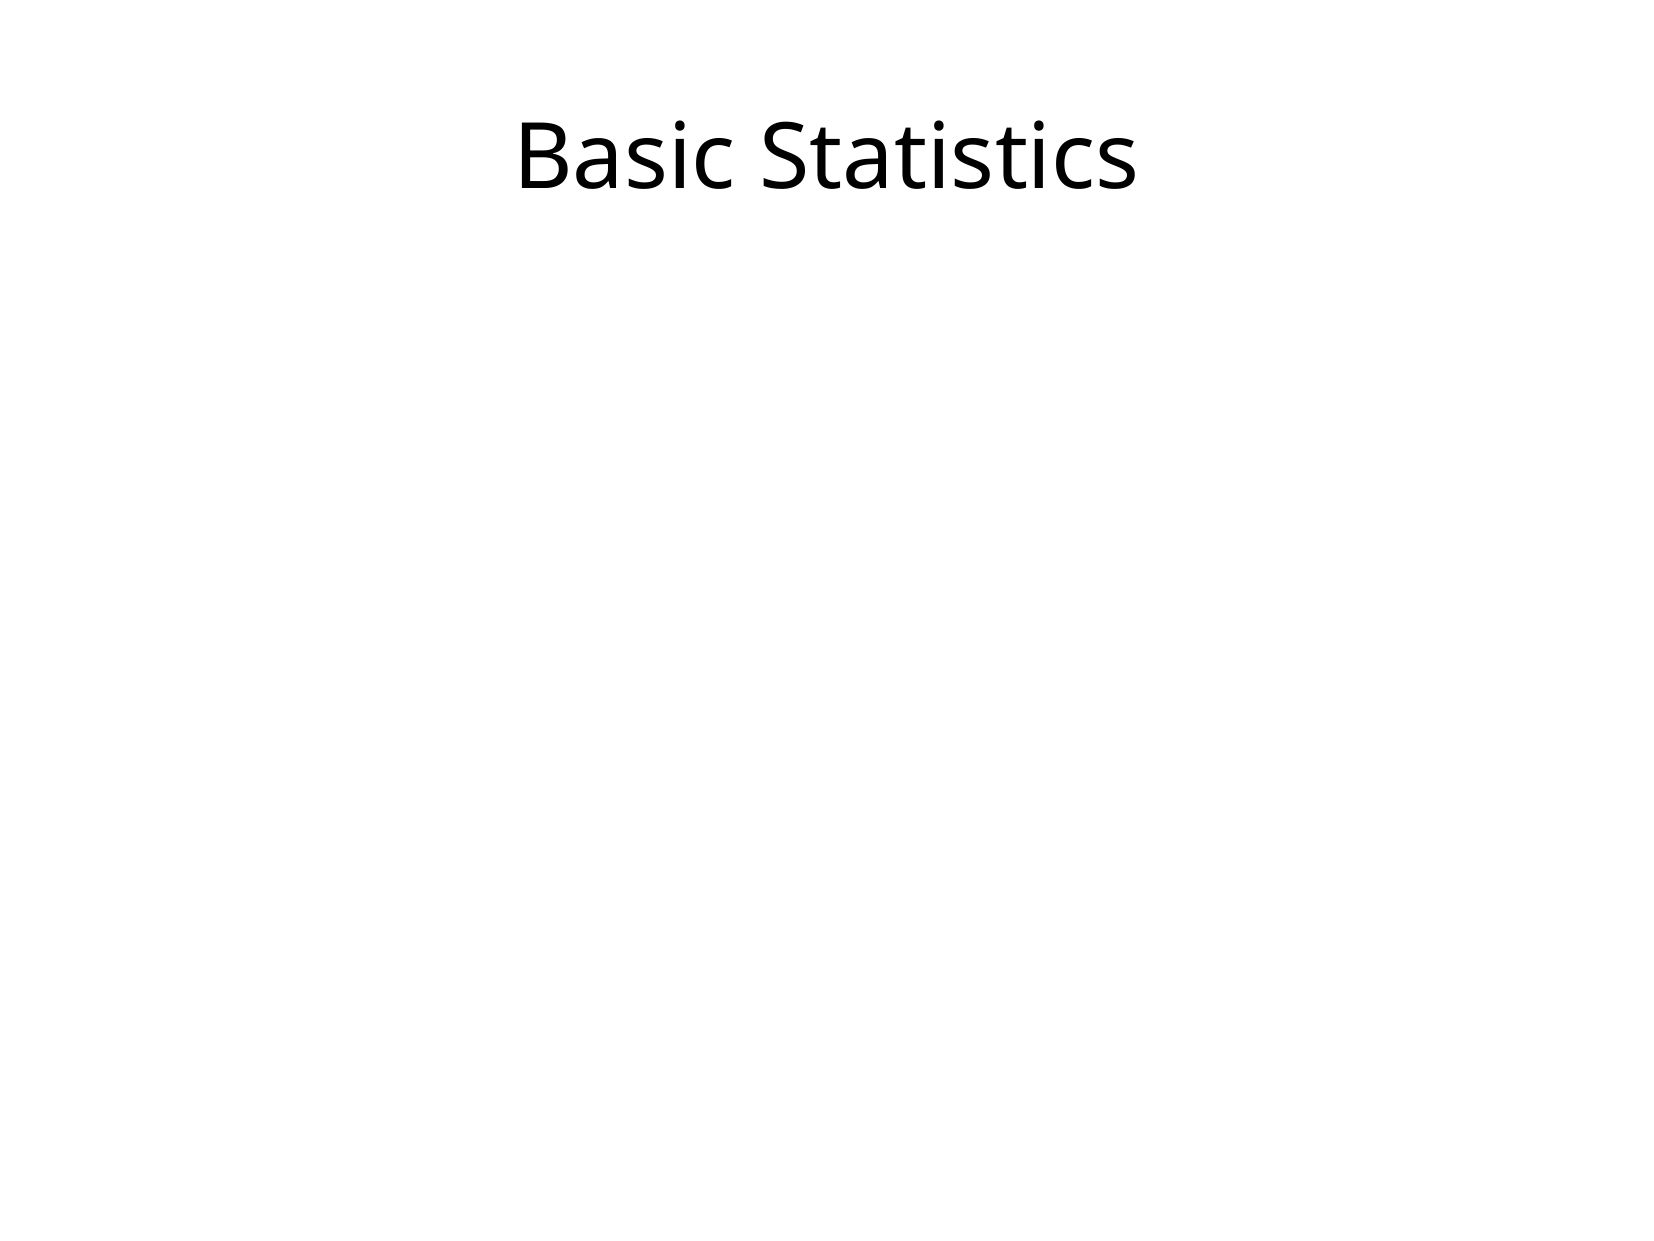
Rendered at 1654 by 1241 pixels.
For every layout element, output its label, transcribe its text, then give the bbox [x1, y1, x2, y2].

title Basic Statistics [82, 49, 1571, 257]
